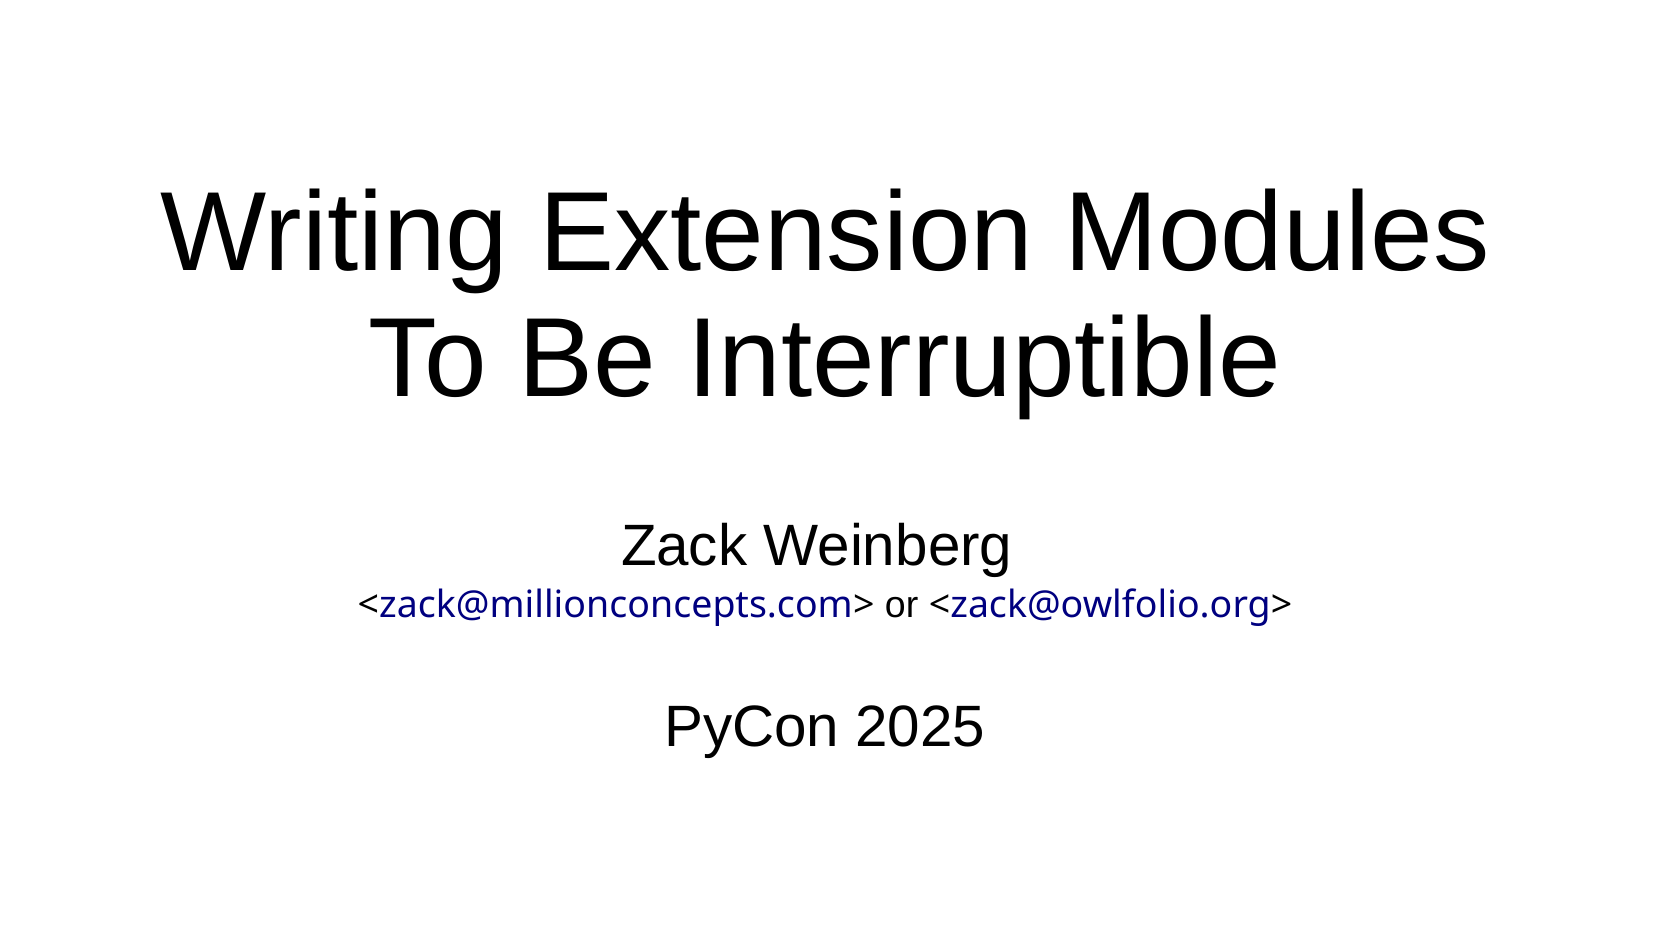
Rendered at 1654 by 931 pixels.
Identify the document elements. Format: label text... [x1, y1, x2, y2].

text_box Writing Extension Modules To Be Interruptible Zack Weinberg <zack@millionconcepts.com> or <zack@owlfolio.org> PyCon 2025 [37, 28, 1613, 901]
